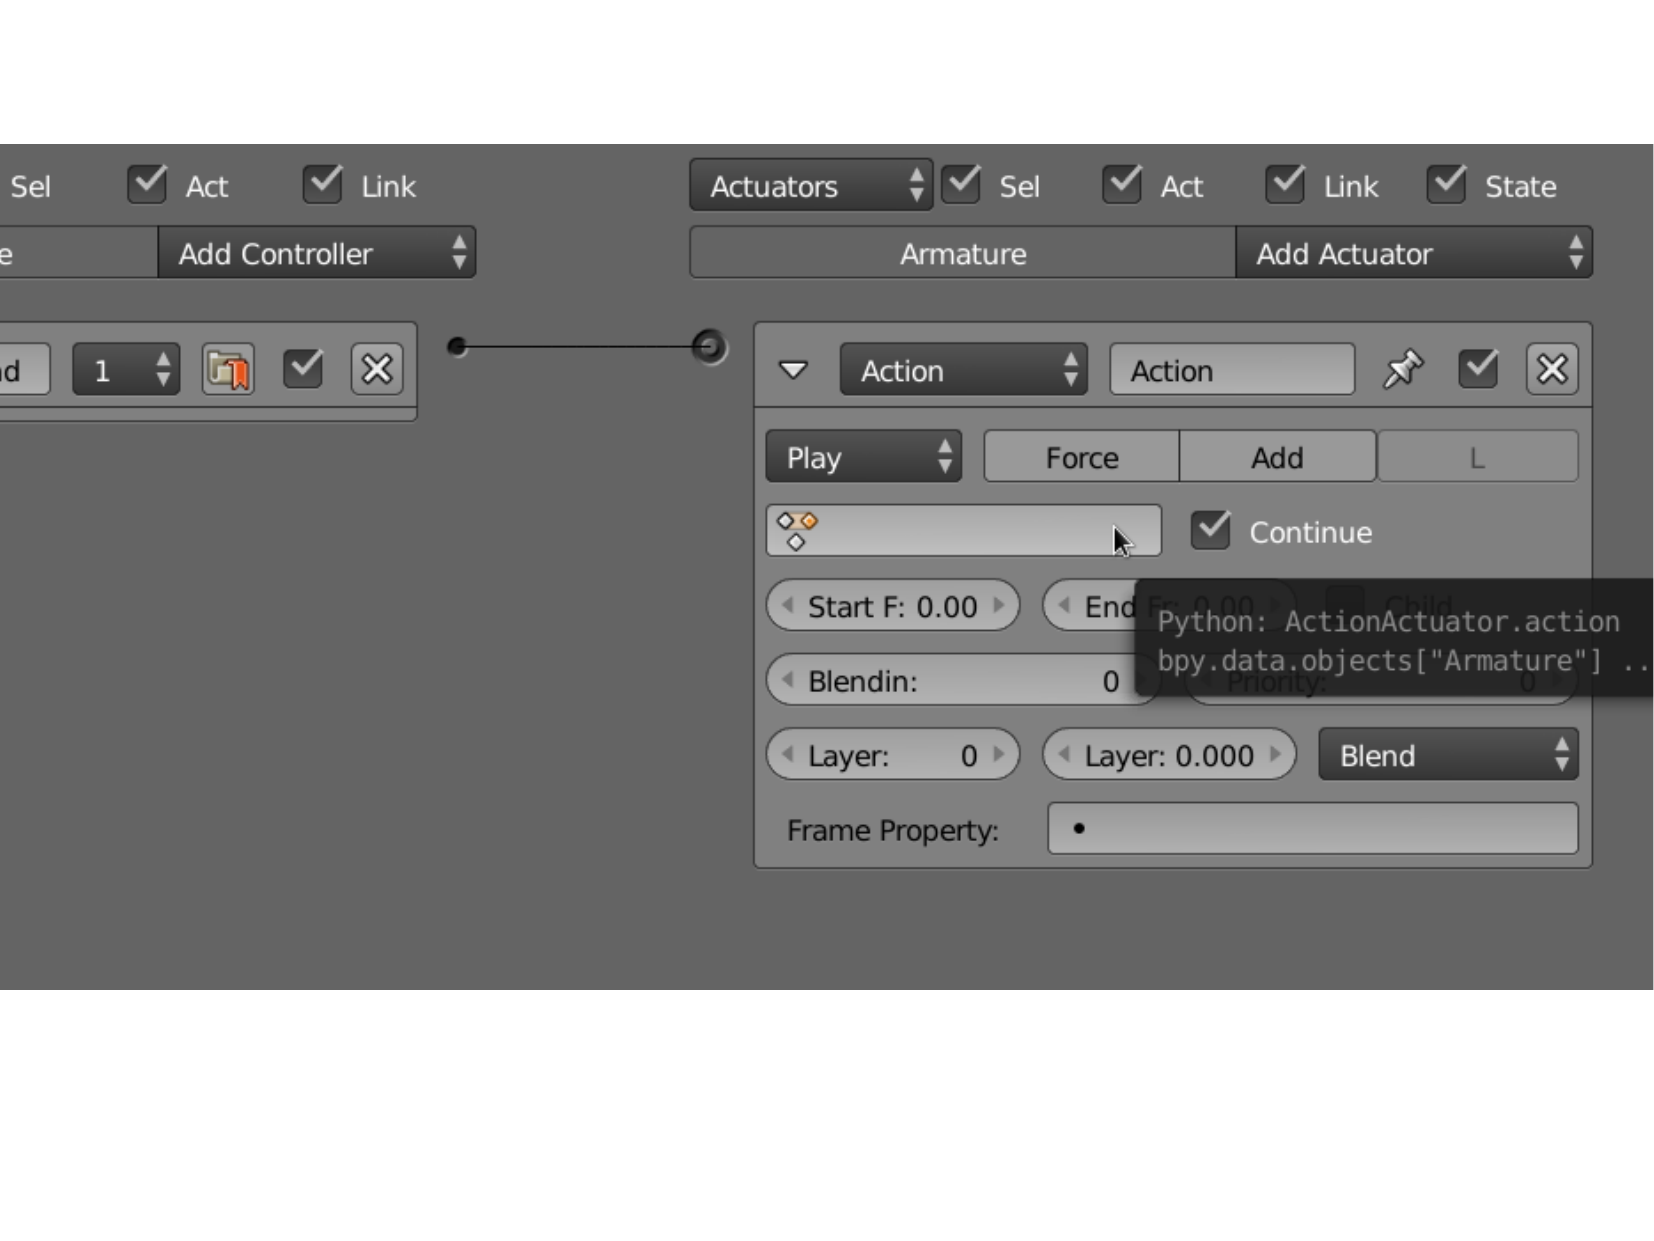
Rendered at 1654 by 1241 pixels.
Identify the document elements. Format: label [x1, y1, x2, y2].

picture [0, 144, 1654, 991]
